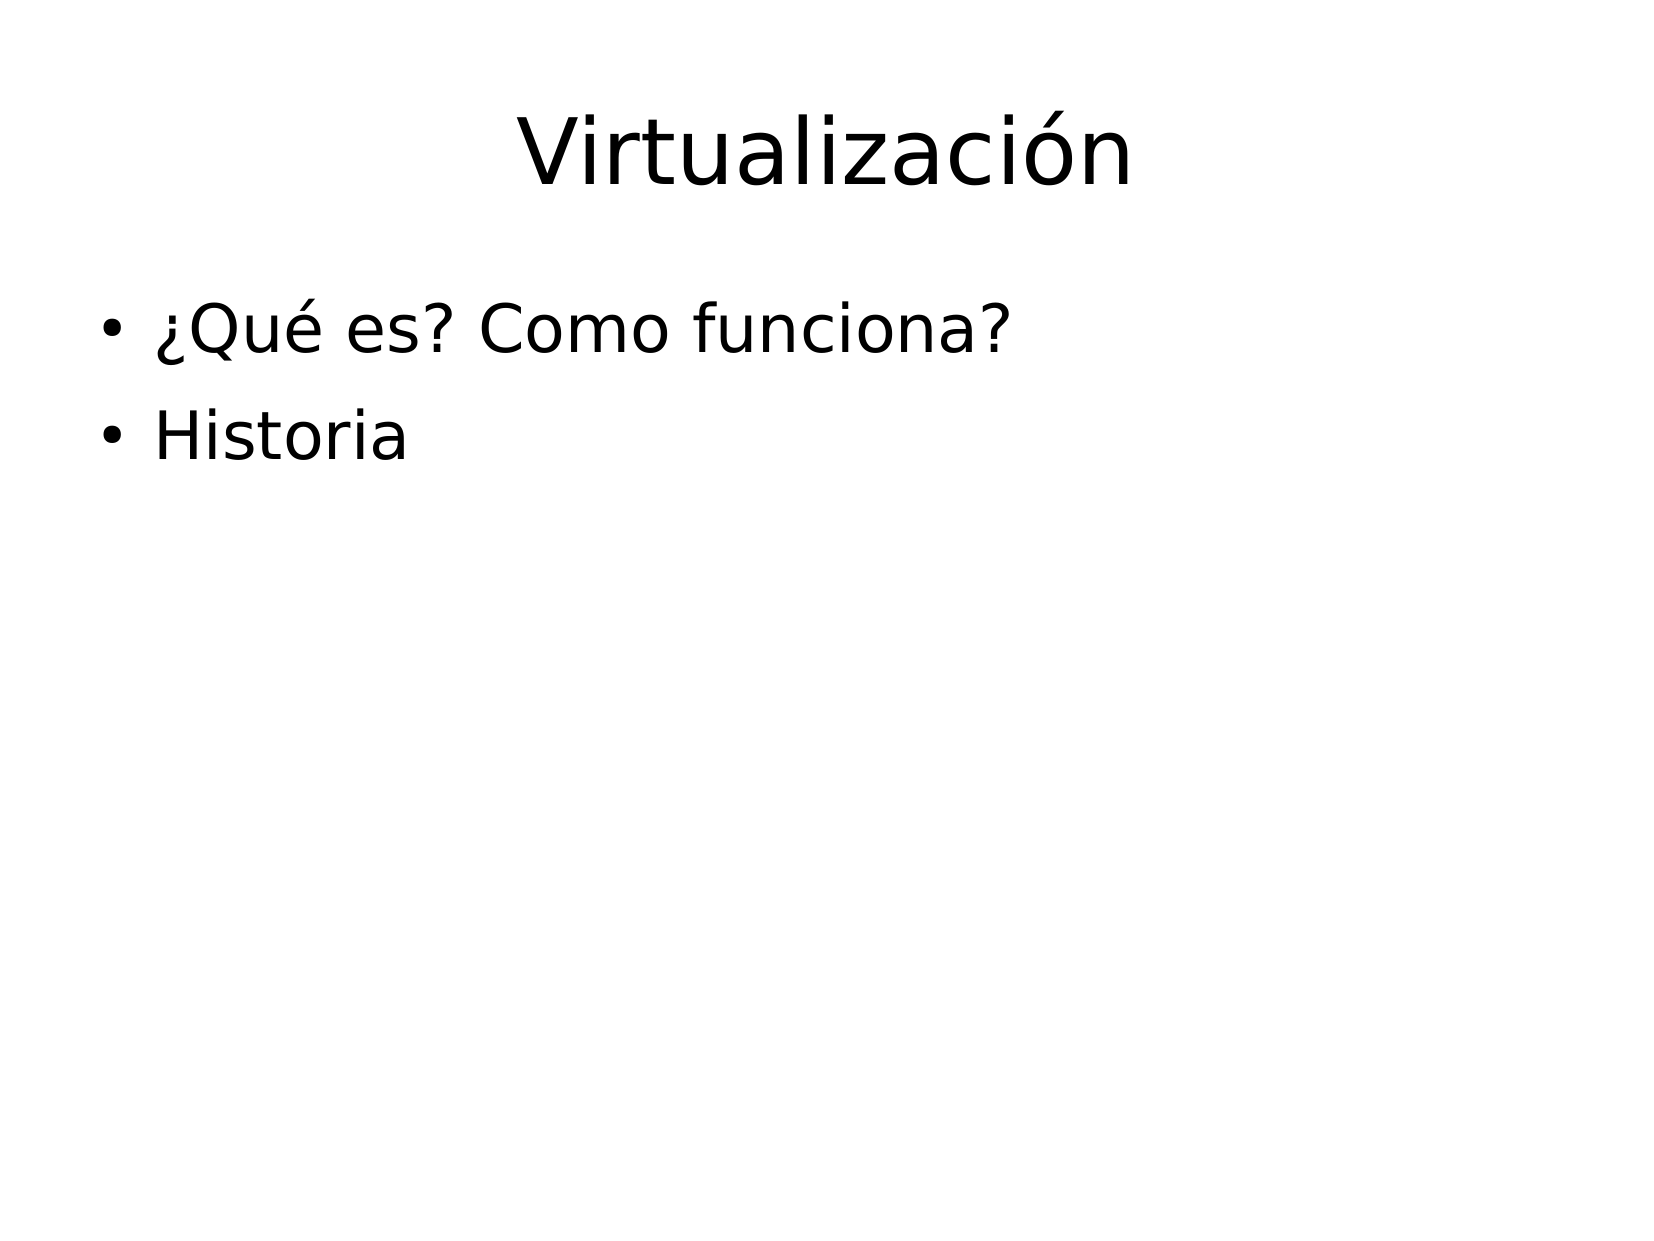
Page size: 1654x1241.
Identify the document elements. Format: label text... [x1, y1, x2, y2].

list ¿Qué es? Como funciona? Historia [82, 290, 1571, 1010]
title Virtualización [82, 49, 1571, 257]
